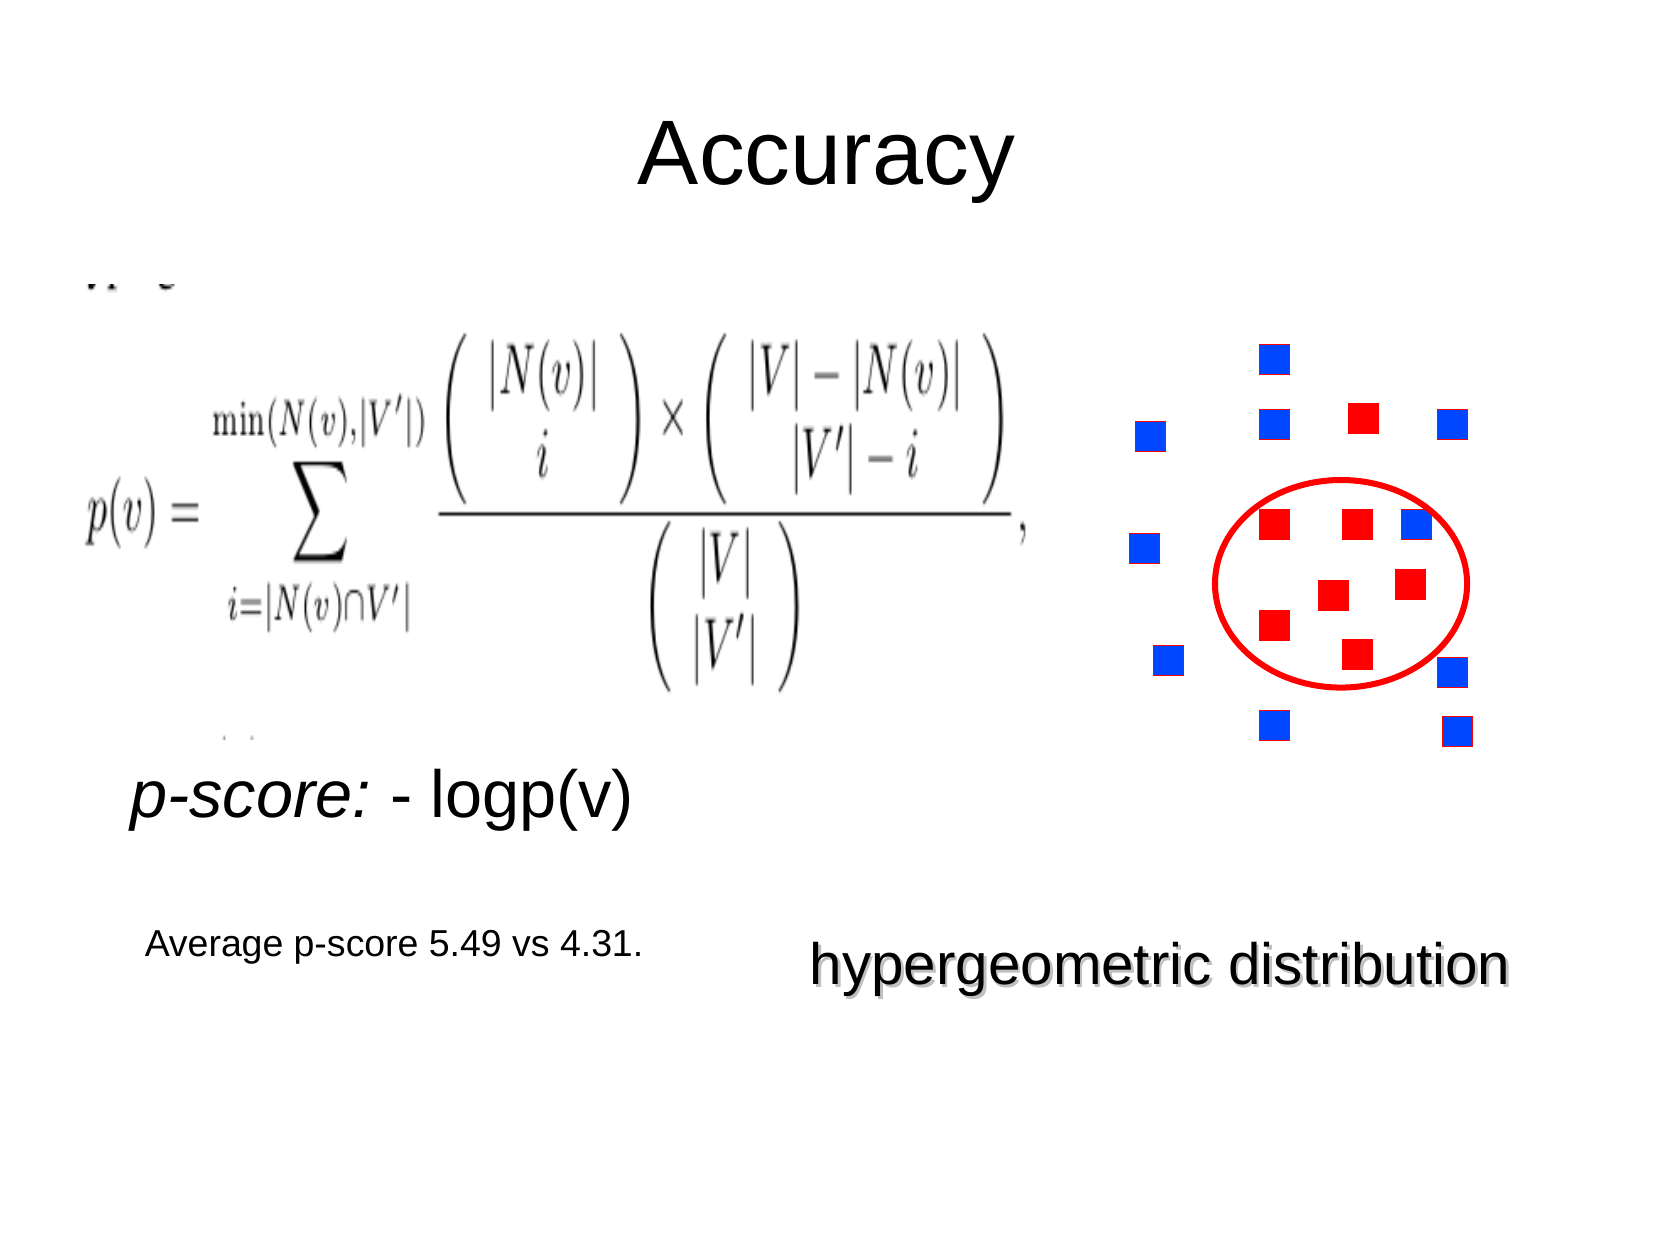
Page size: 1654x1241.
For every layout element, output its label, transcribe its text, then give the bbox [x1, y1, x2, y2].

text_box [1259, 409, 1290, 440]
text_box [1437, 409, 1468, 440]
text_box [1401, 509, 1432, 540]
text_box [1153, 645, 1184, 676]
text_box [1442, 716, 1473, 747]
text_box [1318, 580, 1349, 611]
text_box [1259, 610, 1290, 641]
picture [23, 284, 1051, 740]
text_box [1129, 533, 1160, 564]
text_box [1348, 403, 1379, 434]
text_box hypergeometric distribution [795, 924, 1644, 1005]
text_box Average p-score 5.49 vs 4.31. [119, 915, 961, 972]
subtitle p-score: - logp(v) [0, 285, 1111, 1005]
text_box [1437, 657, 1468, 688]
text_box [1259, 710, 1290, 741]
text_box [1259, 509, 1290, 540]
text_box [1342, 639, 1373, 670]
title Accuracy [82, 49, 1571, 257]
text_box [1342, 509, 1373, 540]
text_box [1395, 569, 1426, 600]
text_box [1259, 344, 1290, 375]
text_box [1135, 421, 1166, 452]
